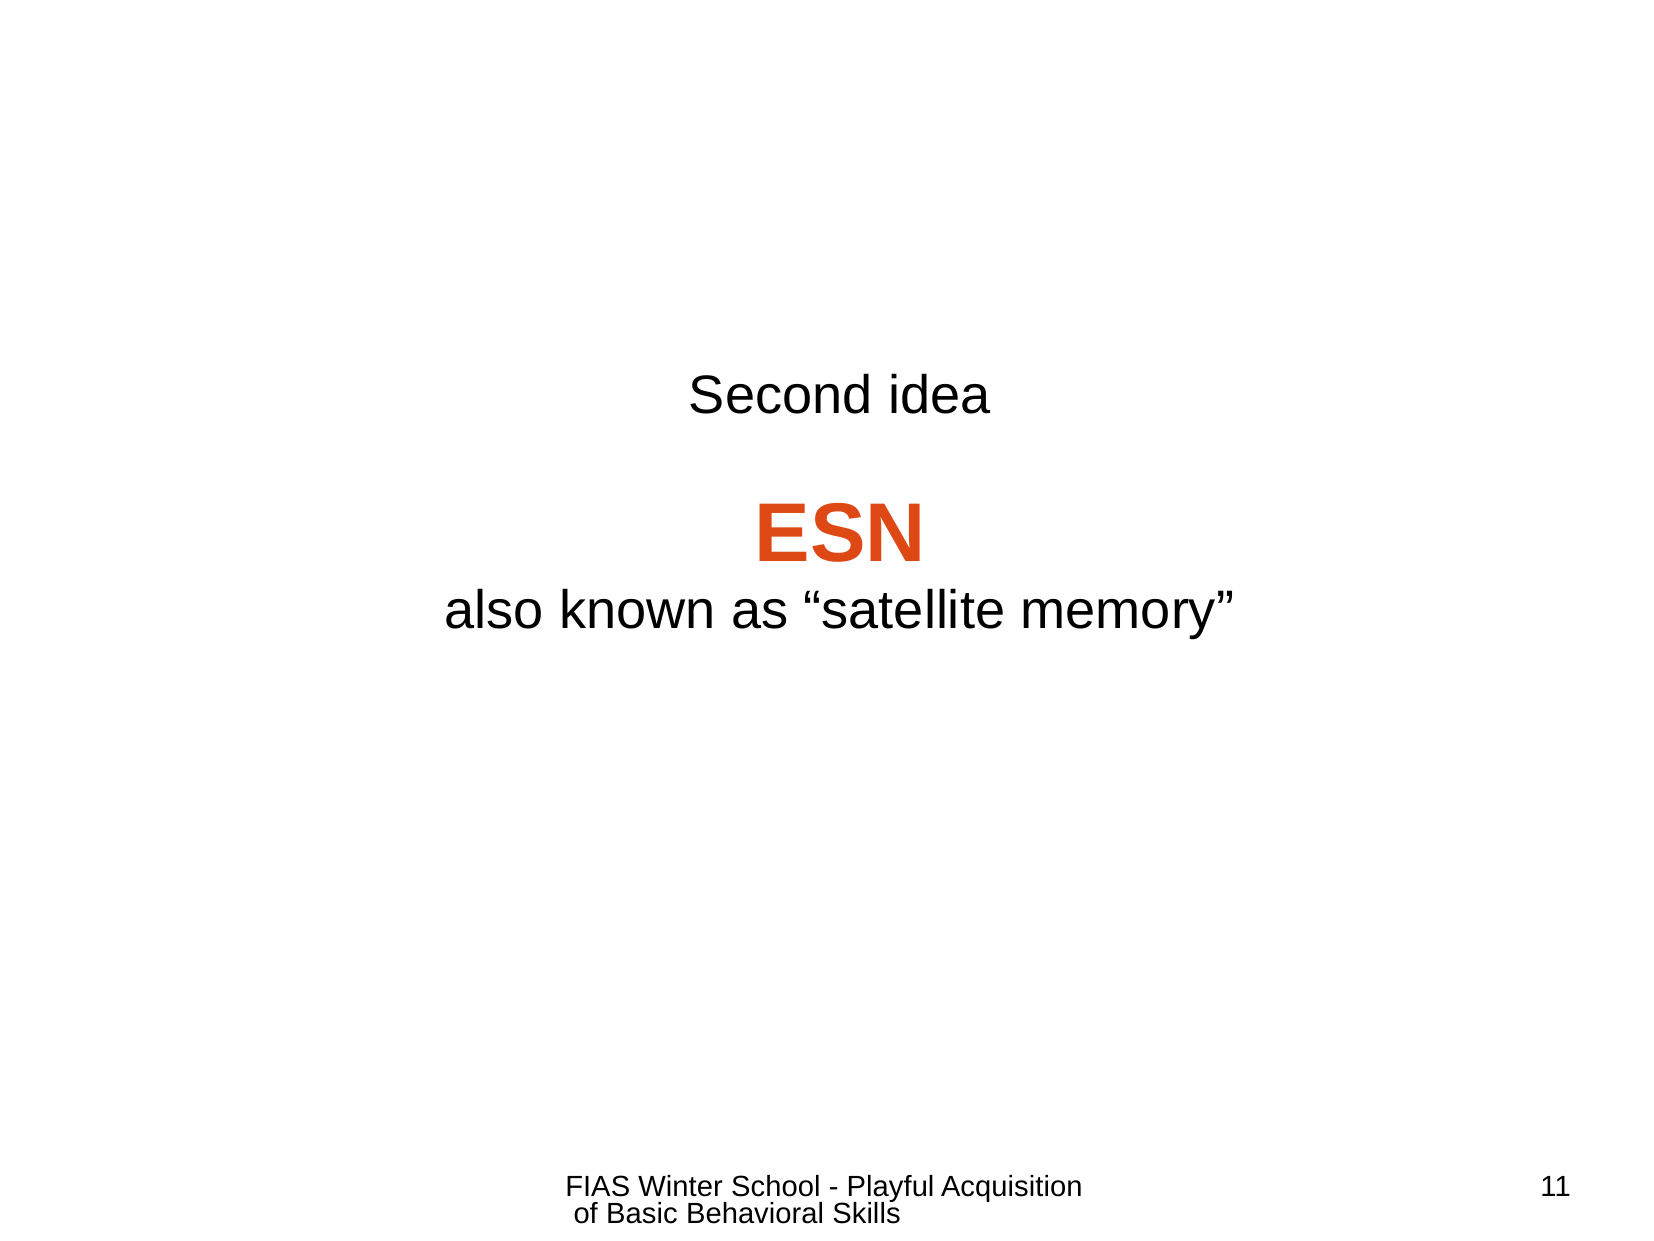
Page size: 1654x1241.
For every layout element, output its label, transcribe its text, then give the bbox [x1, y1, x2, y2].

text_box Second idea ESN also known as “satellite memory” [120, 364, 1561, 701]
